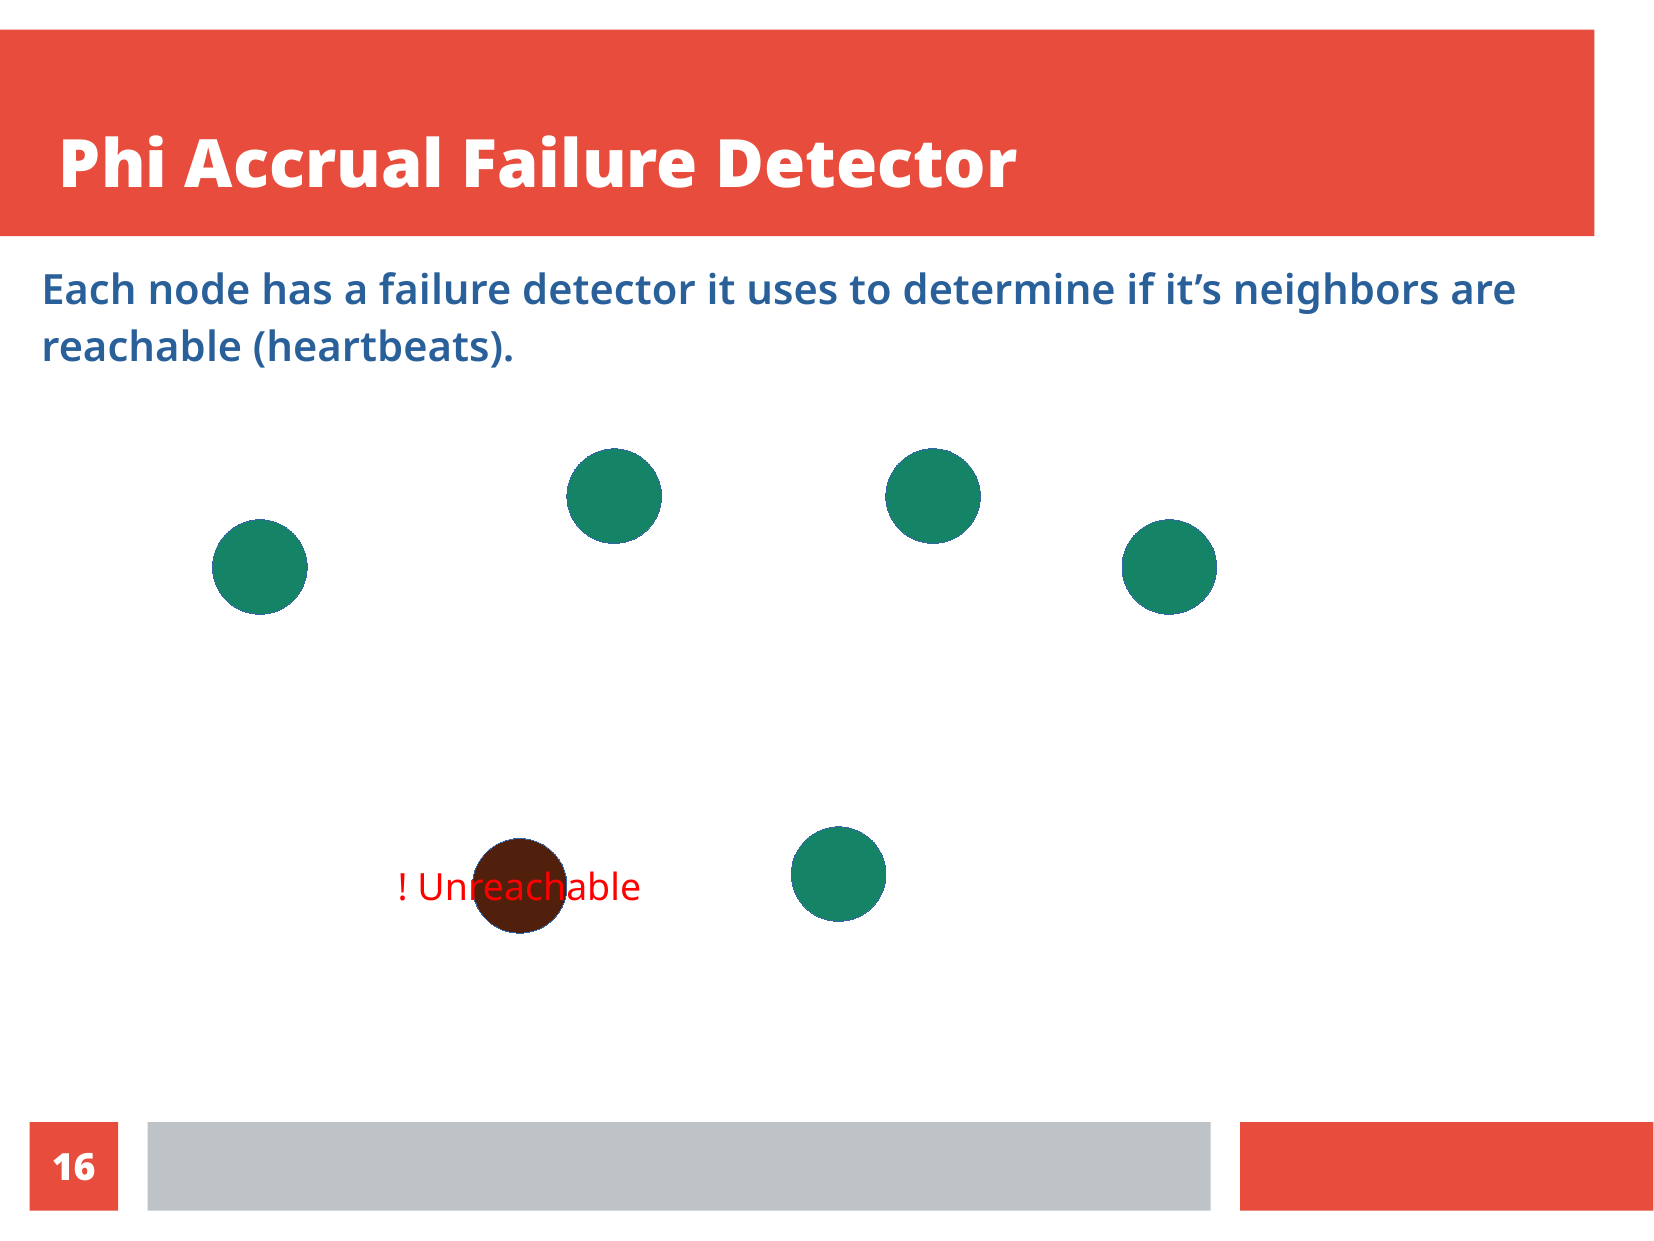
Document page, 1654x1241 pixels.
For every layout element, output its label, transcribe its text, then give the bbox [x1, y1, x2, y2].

text_box [885, 448, 981, 544]
text_box [566, 448, 662, 544]
list Each node has a failure detector it uses to determine if it’s neighbors are reachable (heartbeats). [41, 259, 1548, 449]
title Phi Accrual Failure Detector [59, 59, 1595, 207]
text_box [1122, 519, 1217, 615]
text_box ! Unreachable [472, 838, 567, 934]
text_box [791, 826, 886, 922]
text_box [212, 519, 308, 615]
